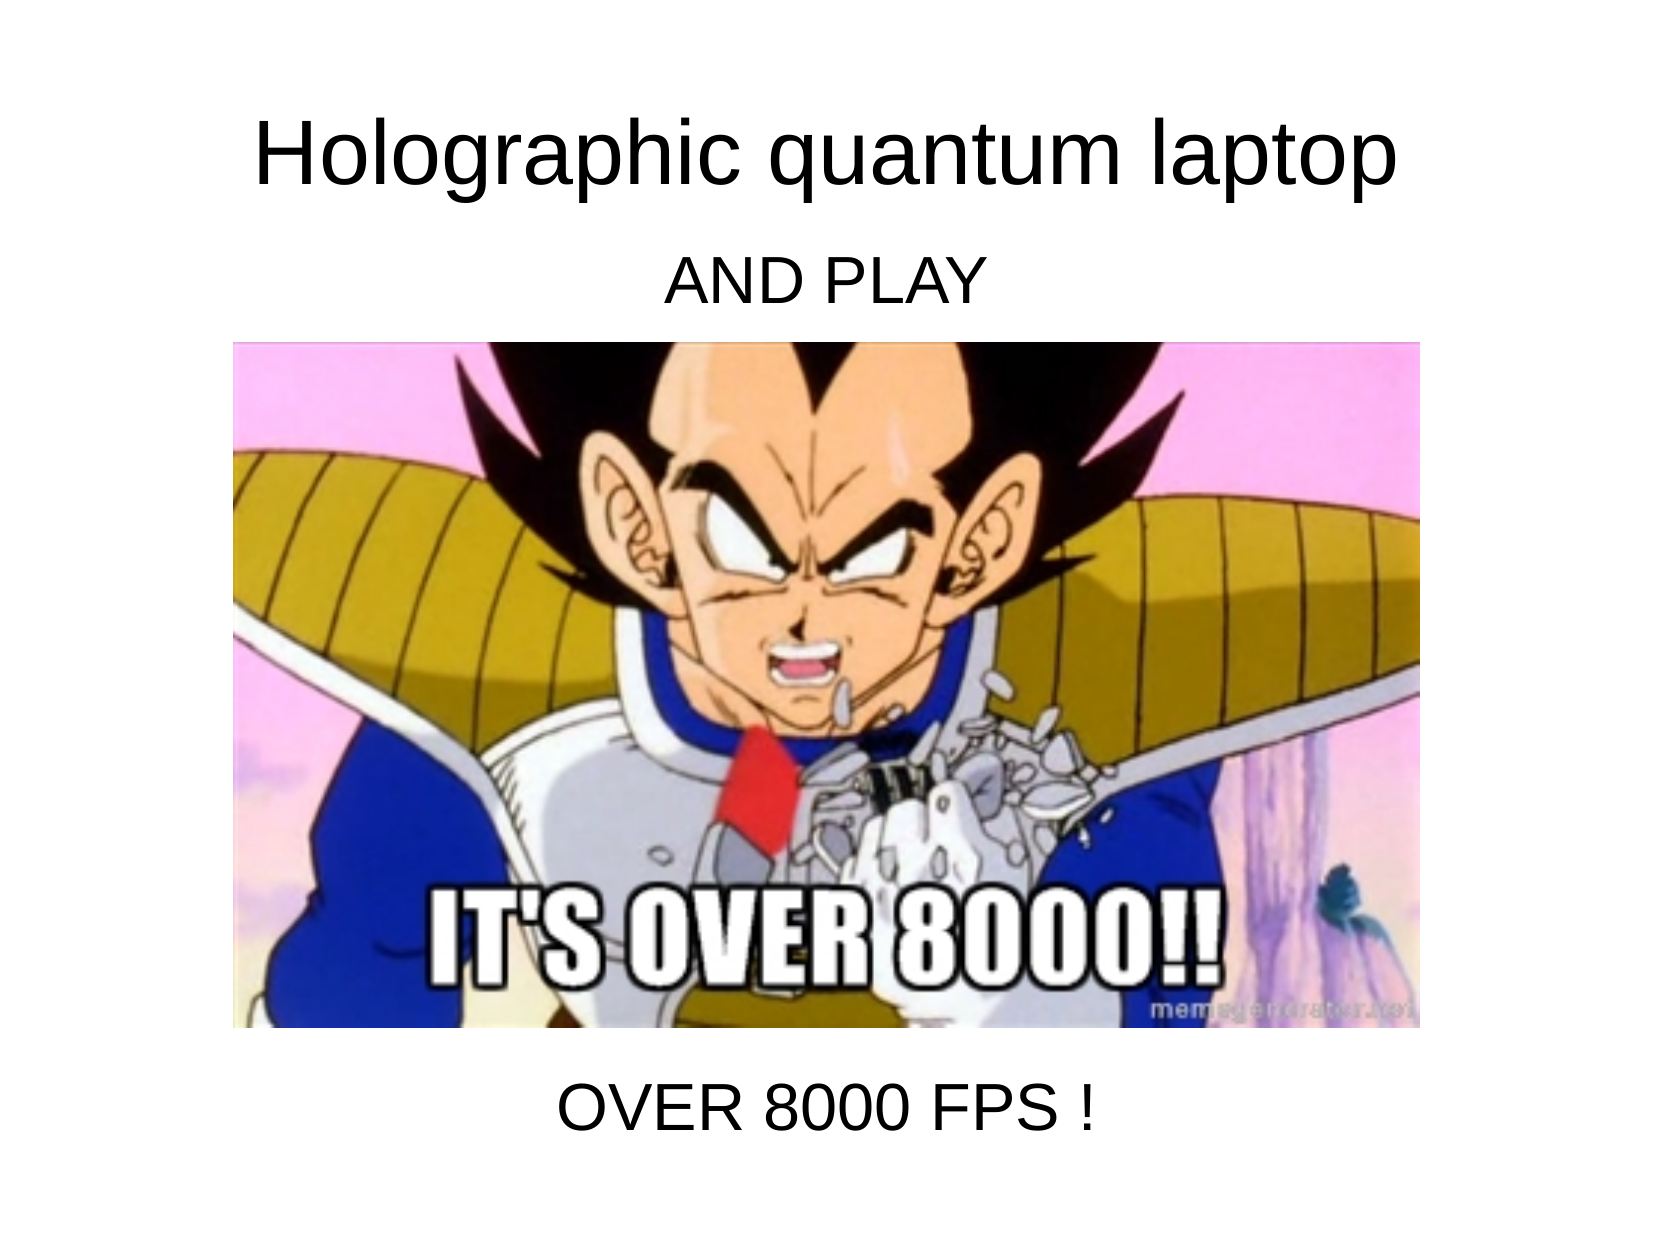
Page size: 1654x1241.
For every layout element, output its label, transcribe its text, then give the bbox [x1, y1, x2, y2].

text_box OVER 8000 FPS ! [537, 1069, 1117, 1241]
title Holographic quantum laptop [82, 49, 1571, 257]
text_box AND PLAY [643, 257, 1010, 342]
picture [233, 342, 1420, 1028]
